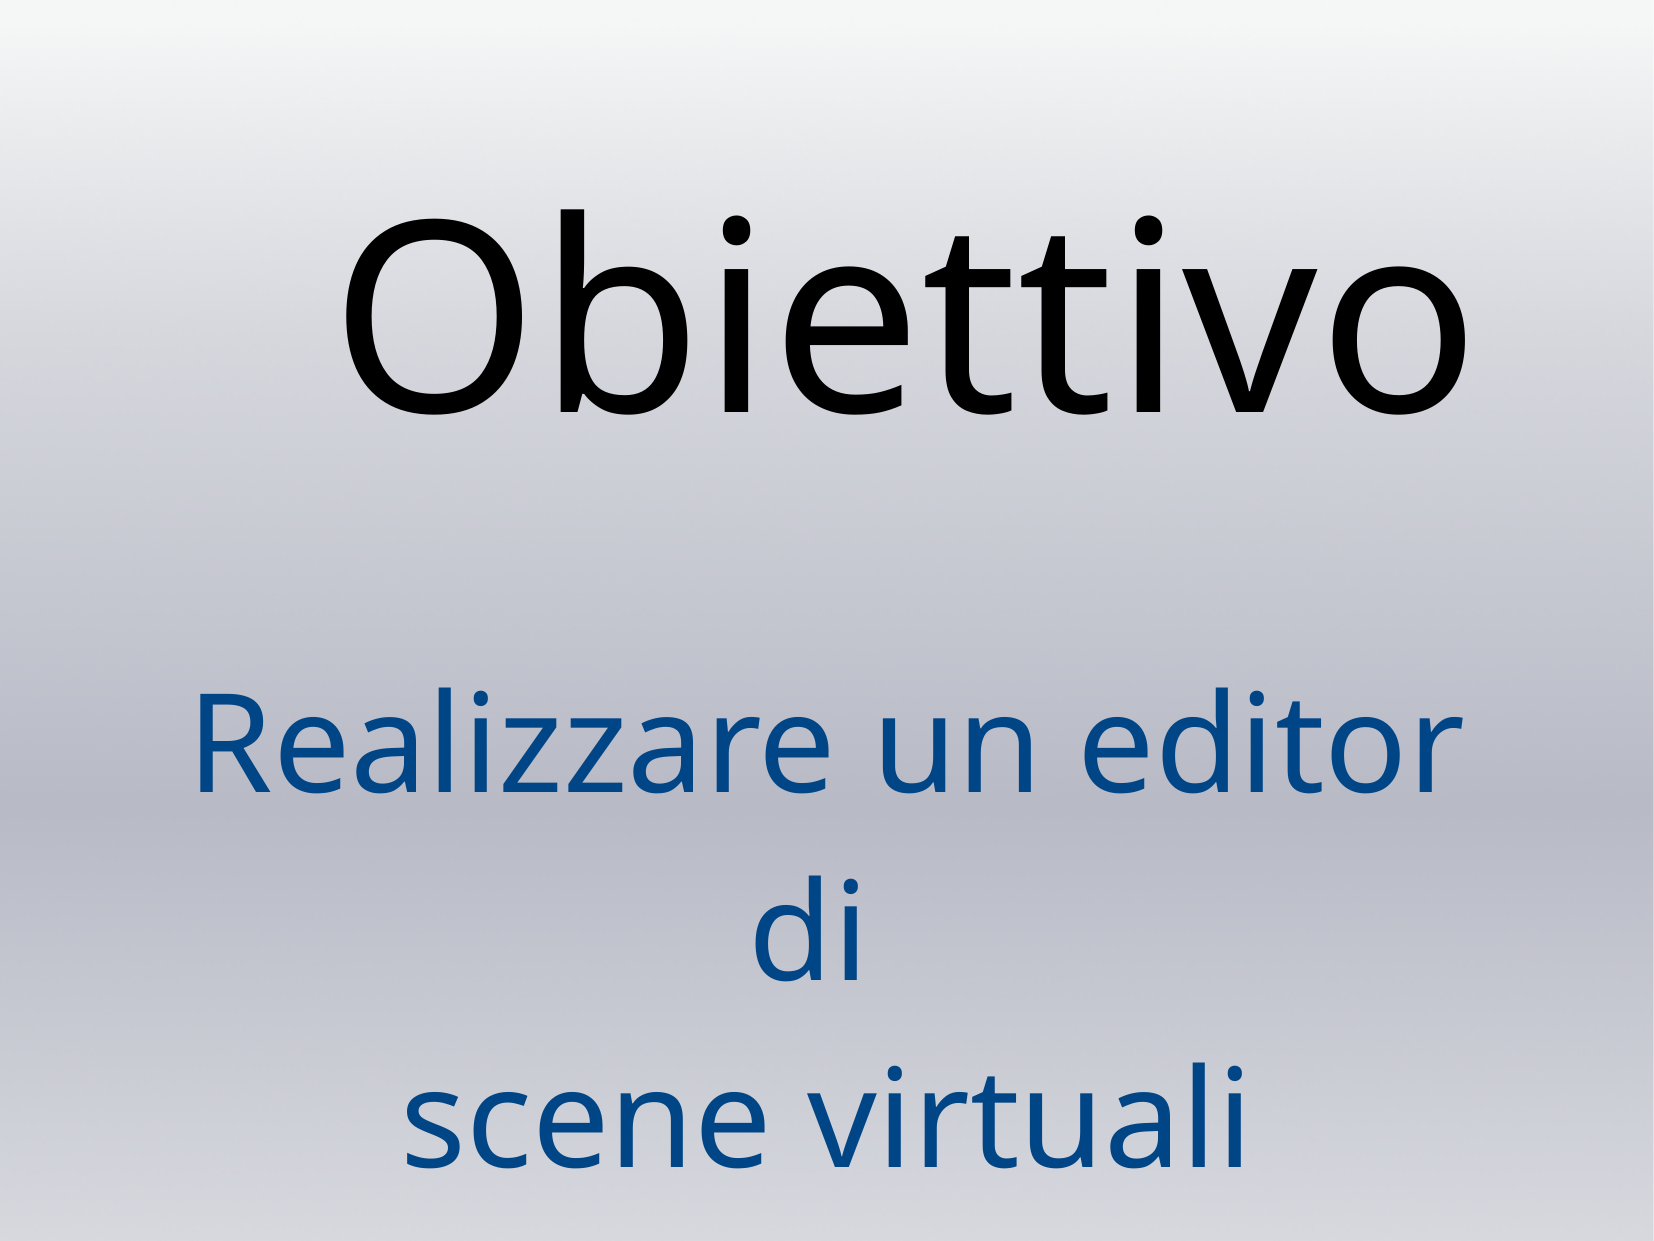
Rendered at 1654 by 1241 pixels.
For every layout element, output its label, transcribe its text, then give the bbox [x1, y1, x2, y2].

text_box Realizzare un editor di scene virtuali [139, 638, 1514, 1038]
text_box Obiettivo [315, 119, 1339, 507]
picture [0, 0, 1654, 1241]
